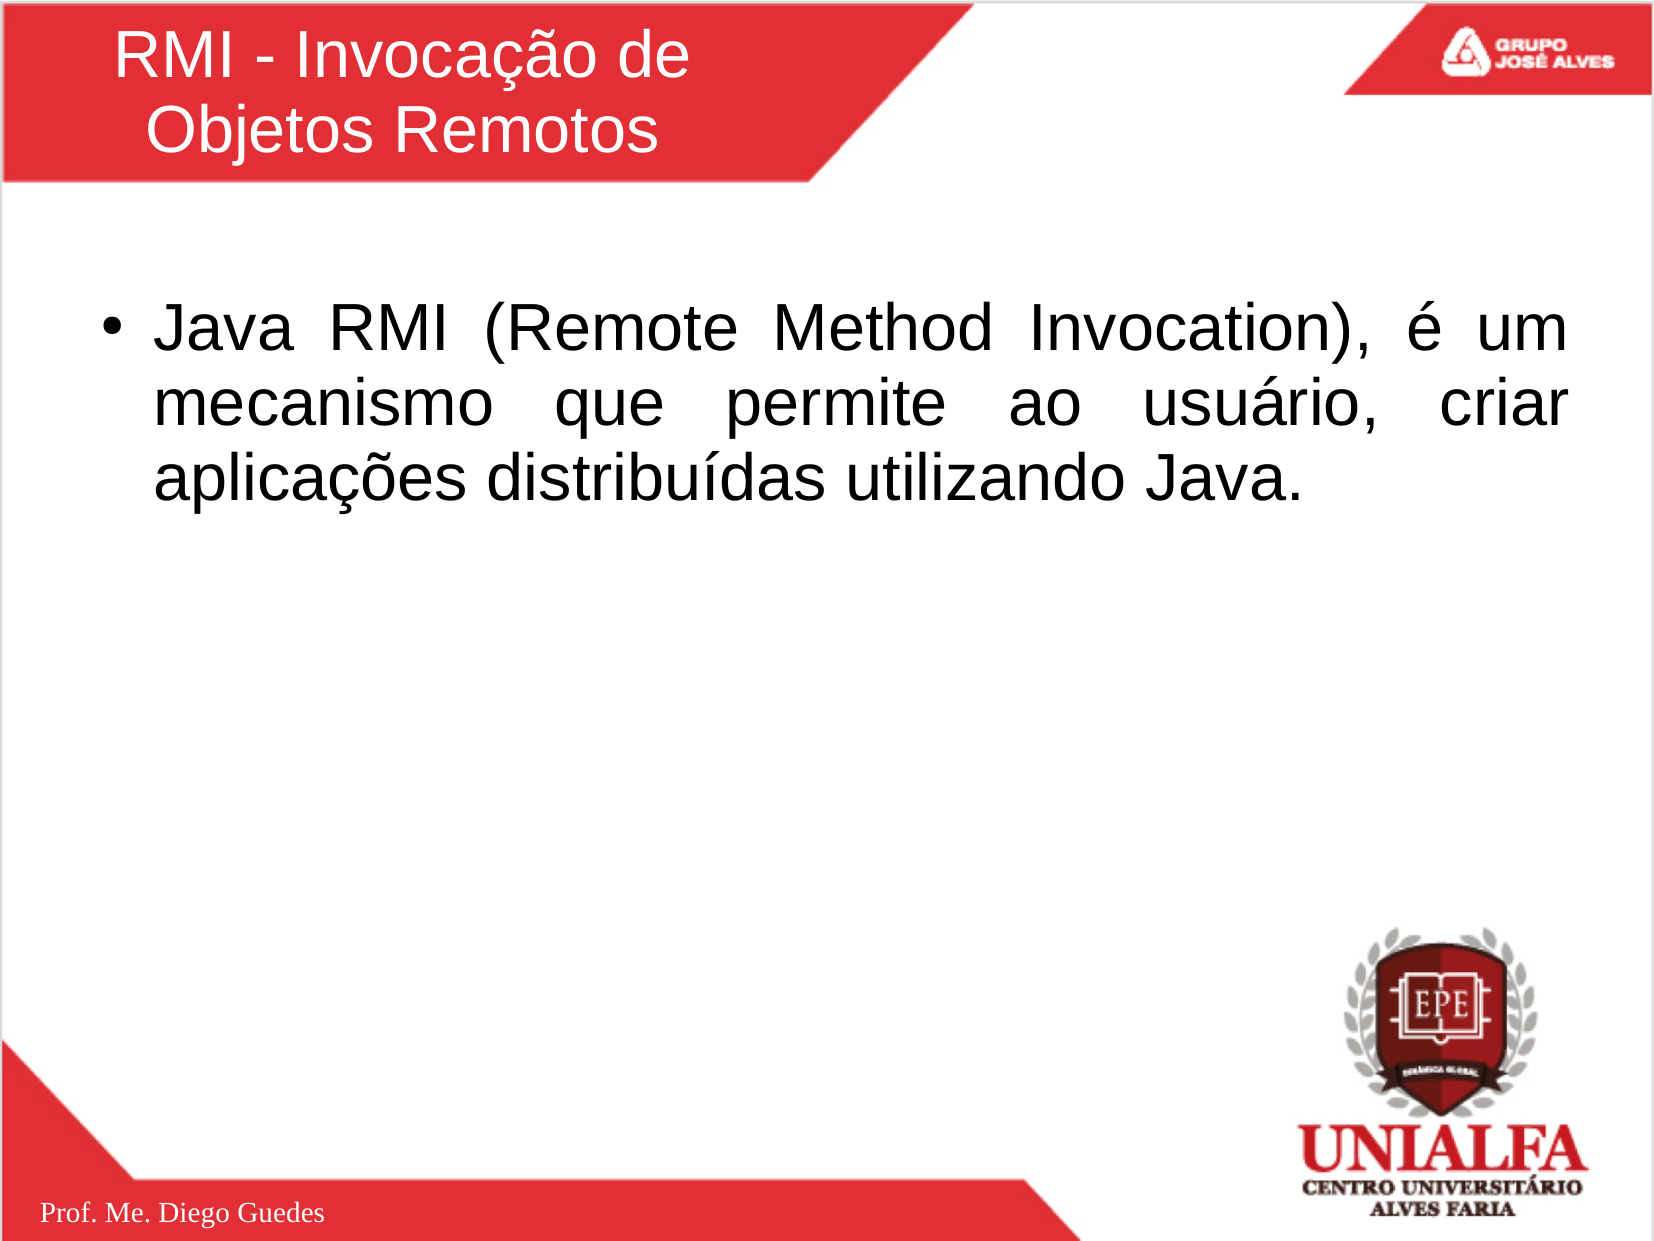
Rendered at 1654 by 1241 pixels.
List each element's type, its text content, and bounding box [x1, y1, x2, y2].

title RMI - Invocação de Objetos Remotos [6, 11, 799, 174]
list Java RMI (Remote Method Invocation), é um mecanismo que permite ao usuário, criar aplicações distribuídas utilizando Java. [82, 290, 1571, 1109]
picture [0, 0, 1654, 1241]
